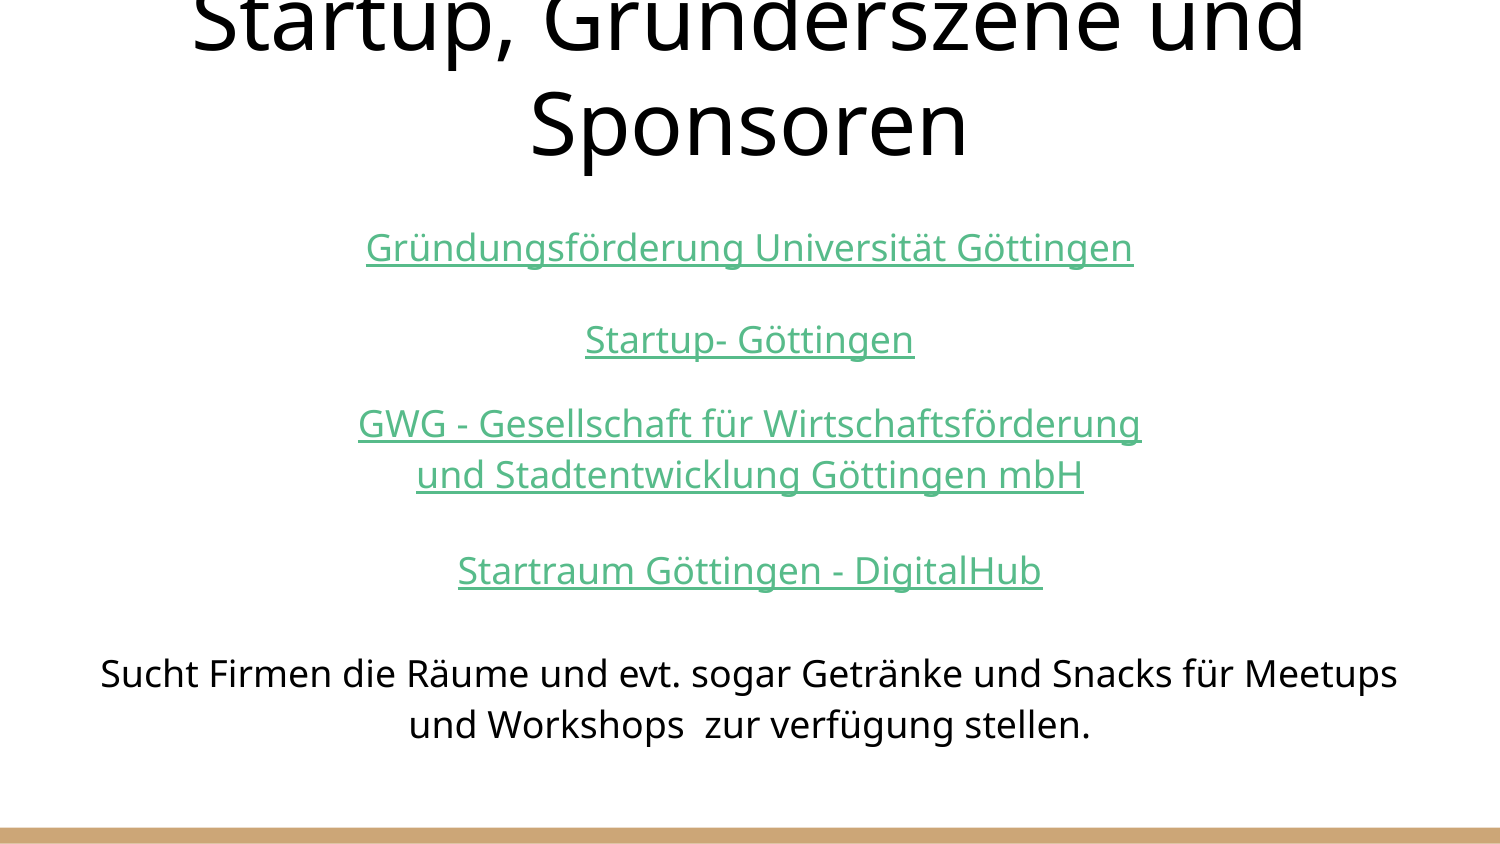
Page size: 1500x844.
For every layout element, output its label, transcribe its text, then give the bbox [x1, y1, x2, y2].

list Gründungsförderung Universität Göttingen Startup- Göttingen GWG - Gesellschaft für Wirtschaftsförderung und Stadtentwicklung Göttingen mbH Startraum Göttingen - DigitalHub Sucht Firmen die Räume und evt. sogar Getränke und Snacks für Meetups und Workshops zur verfügung stellen. [51, 200, 1449, 752]
title Startup, Gründerszene und Sponsoren [51, 51, 1449, 189]
